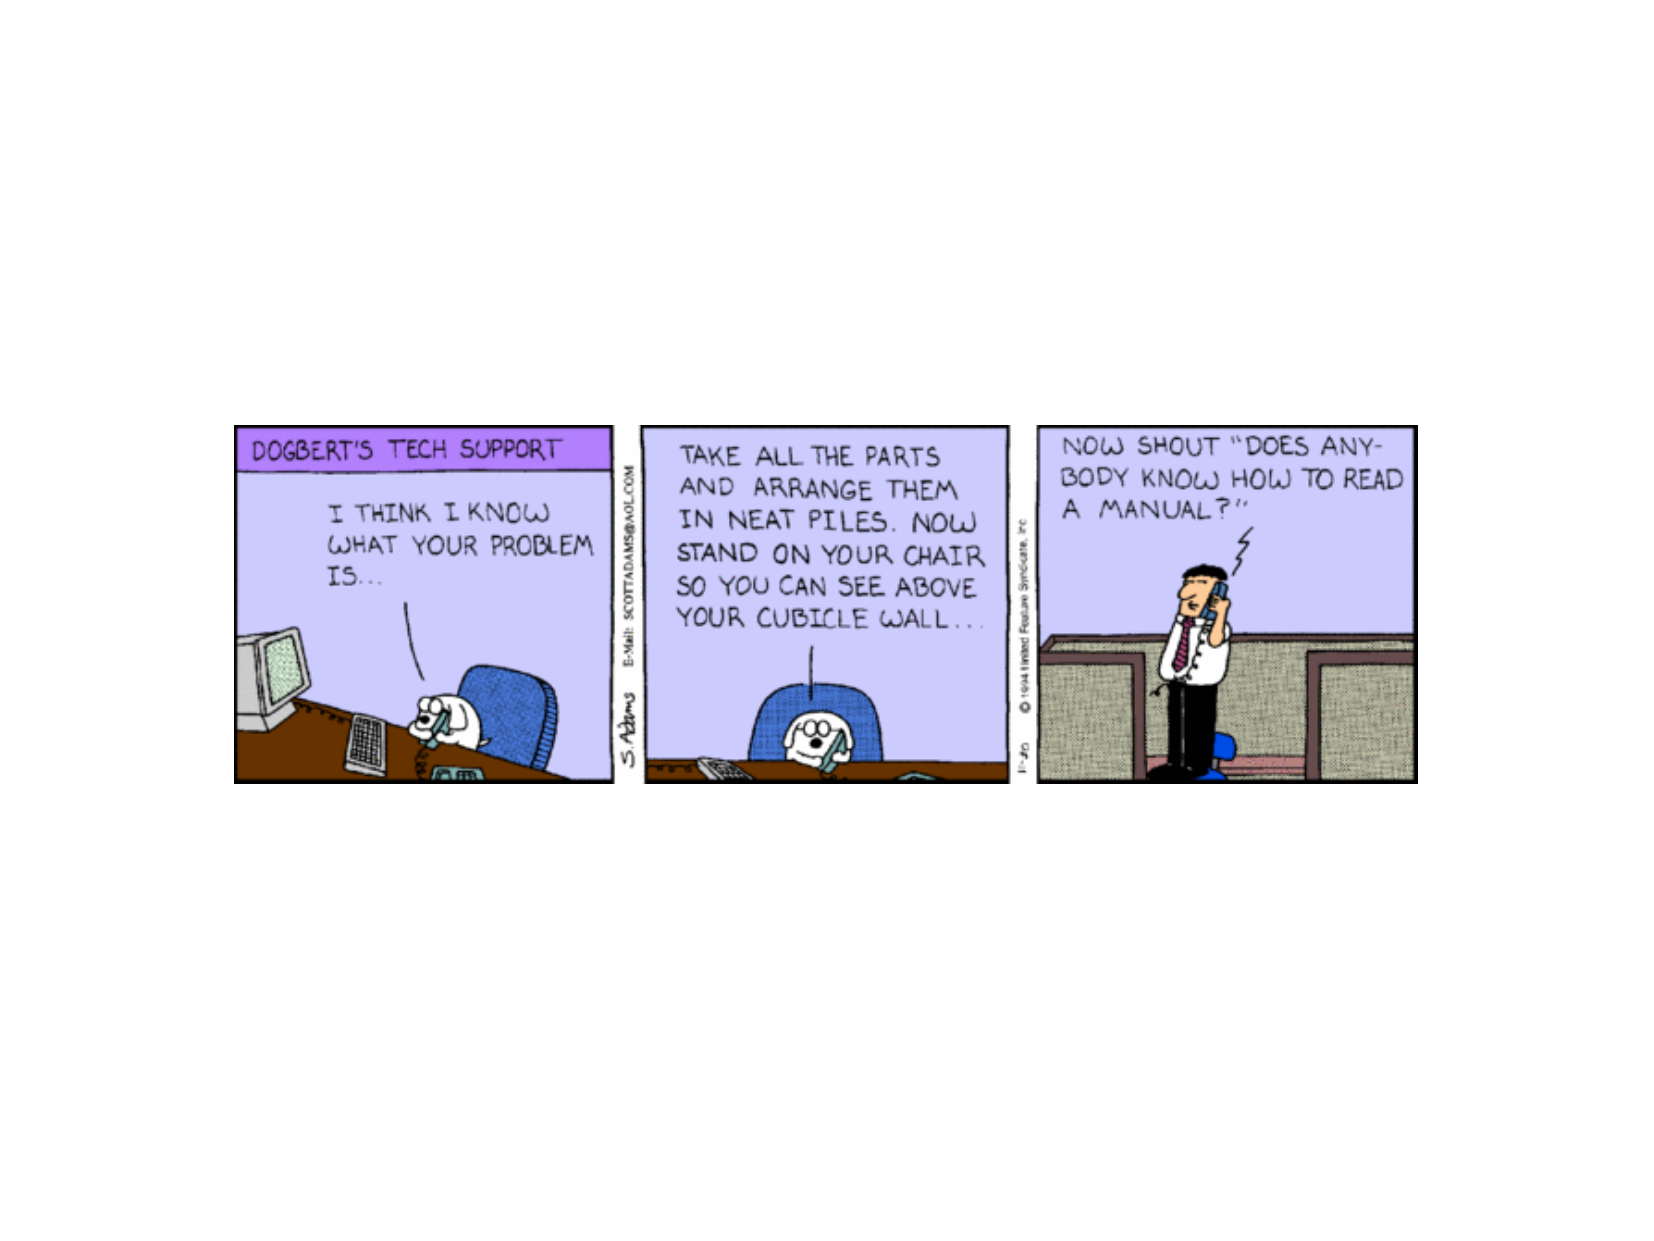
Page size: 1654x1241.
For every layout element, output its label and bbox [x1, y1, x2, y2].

picture [234, 425, 1418, 784]
